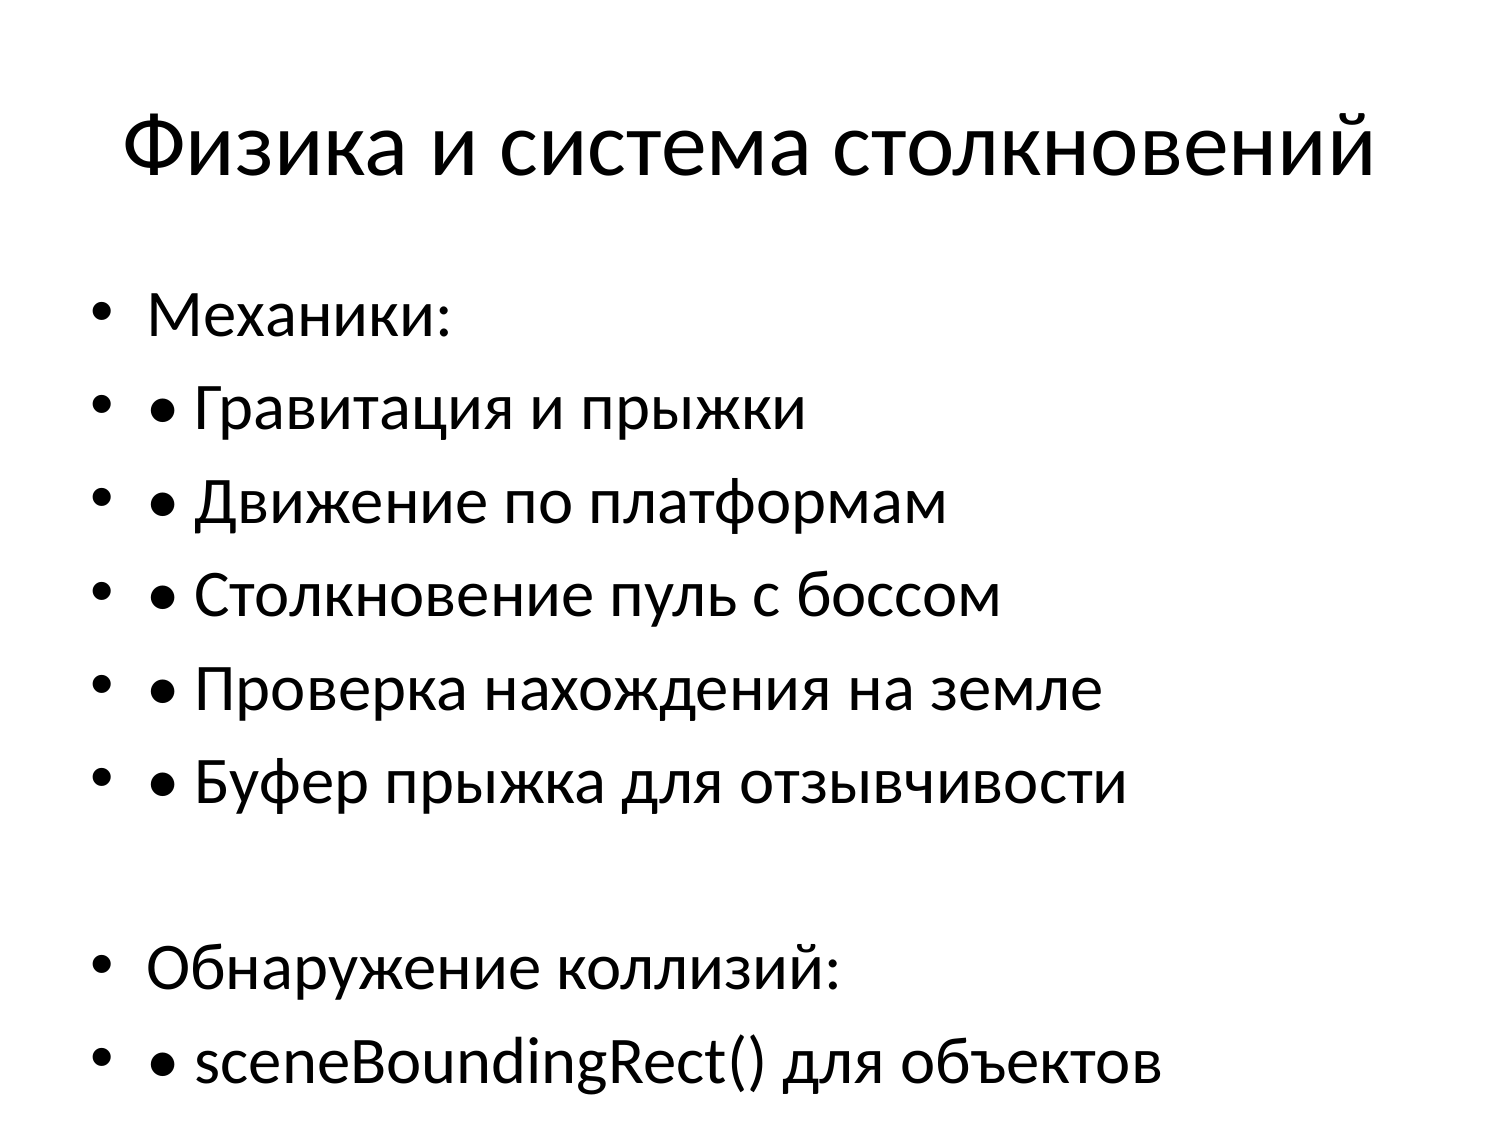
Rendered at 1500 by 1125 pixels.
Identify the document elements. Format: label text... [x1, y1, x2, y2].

list Механики: • Гравитация и прыжки • Движение по платформам • Столкновение пуль с боссом • Проверка нахождения на земле • Буфер прыжка для отзывчивости Обнаружение коллизий: • sceneBoundingRect() для объектов • Проверка пересечений • Обработка столкновений с разными типами поверхностей [75, 262, 1425, 1005]
title Физика и система столкновений [75, 45, 1425, 233]
